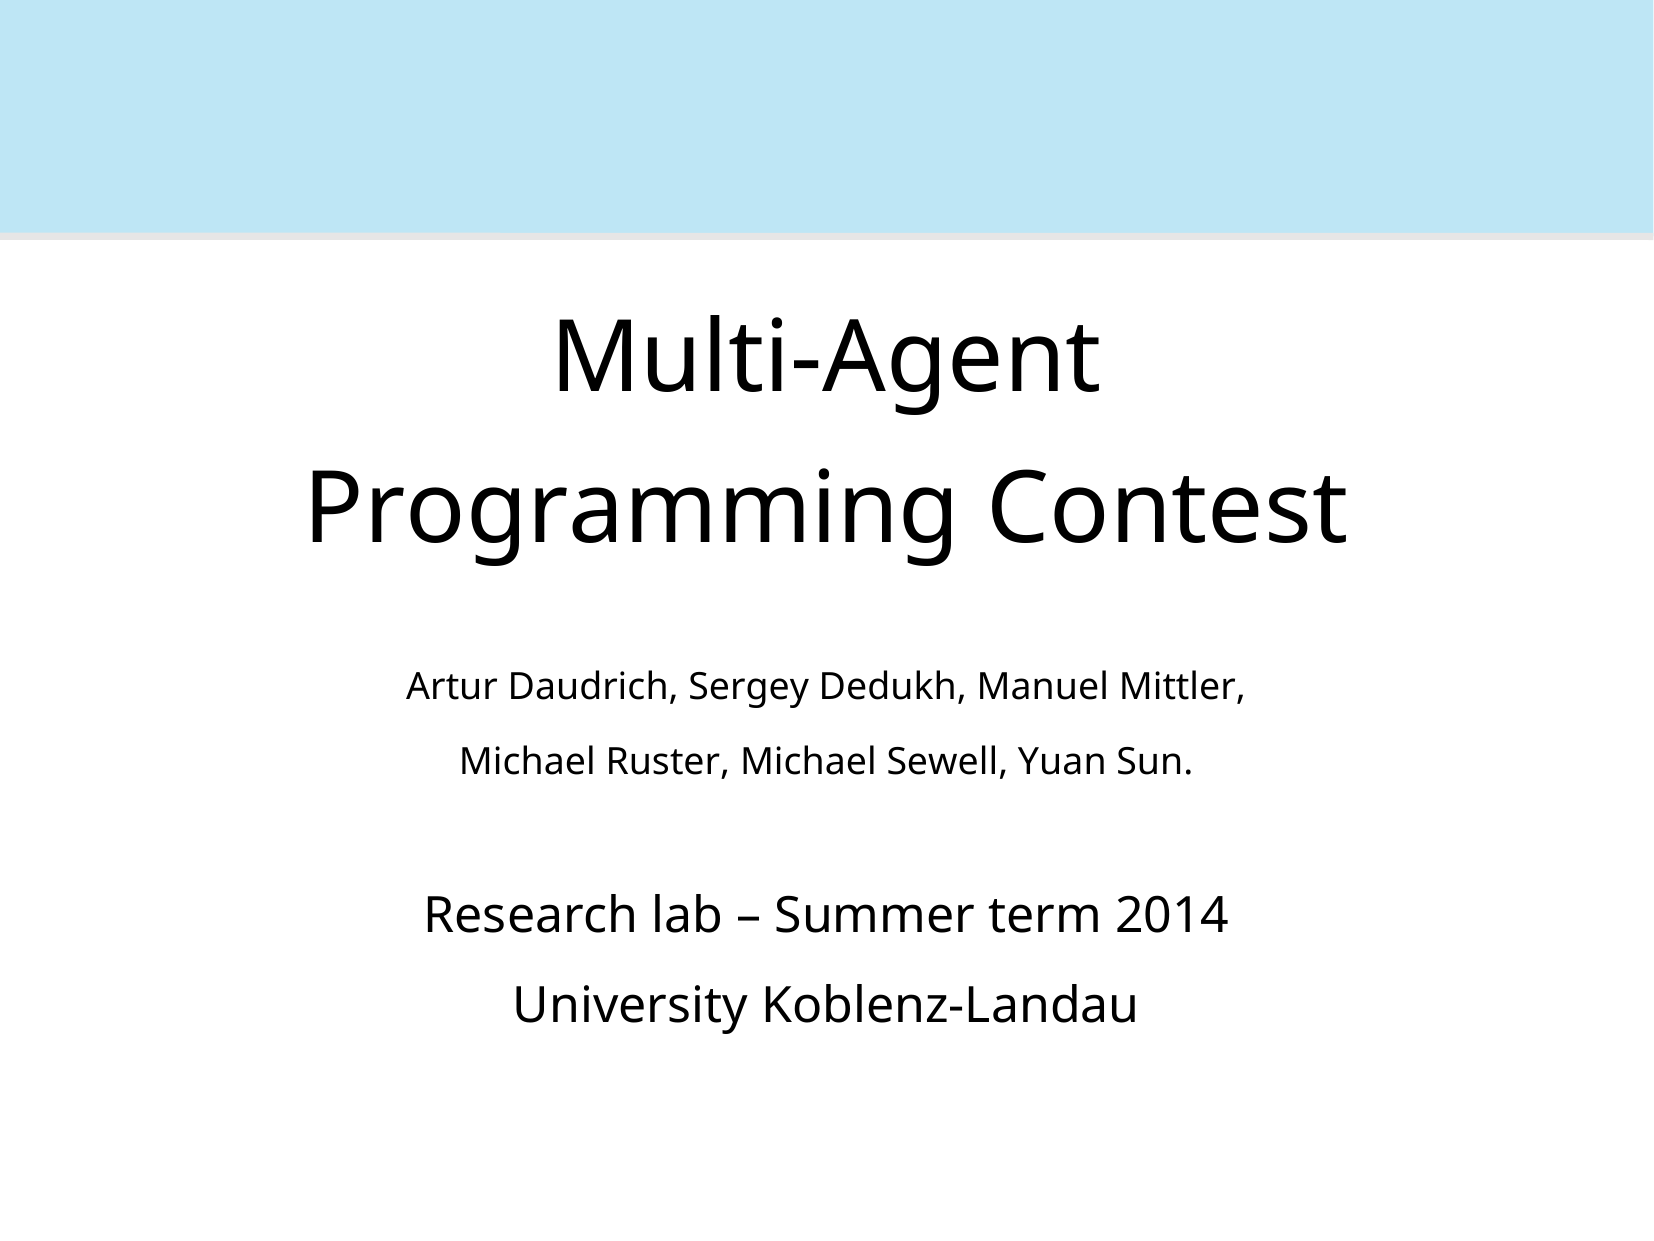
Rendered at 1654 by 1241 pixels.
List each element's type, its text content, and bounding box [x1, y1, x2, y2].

text_box [0, 0, 1654, 232]
list Multi-Agent Programming Contest Artur Daudrich, Sergey Dedukh, Manuel Mittler, Michael Ruster, Michael Sewell, Yuan Sun. Research lab – Summer term 2014 University Koblenz-Landau [82, 290, 1571, 1109]
